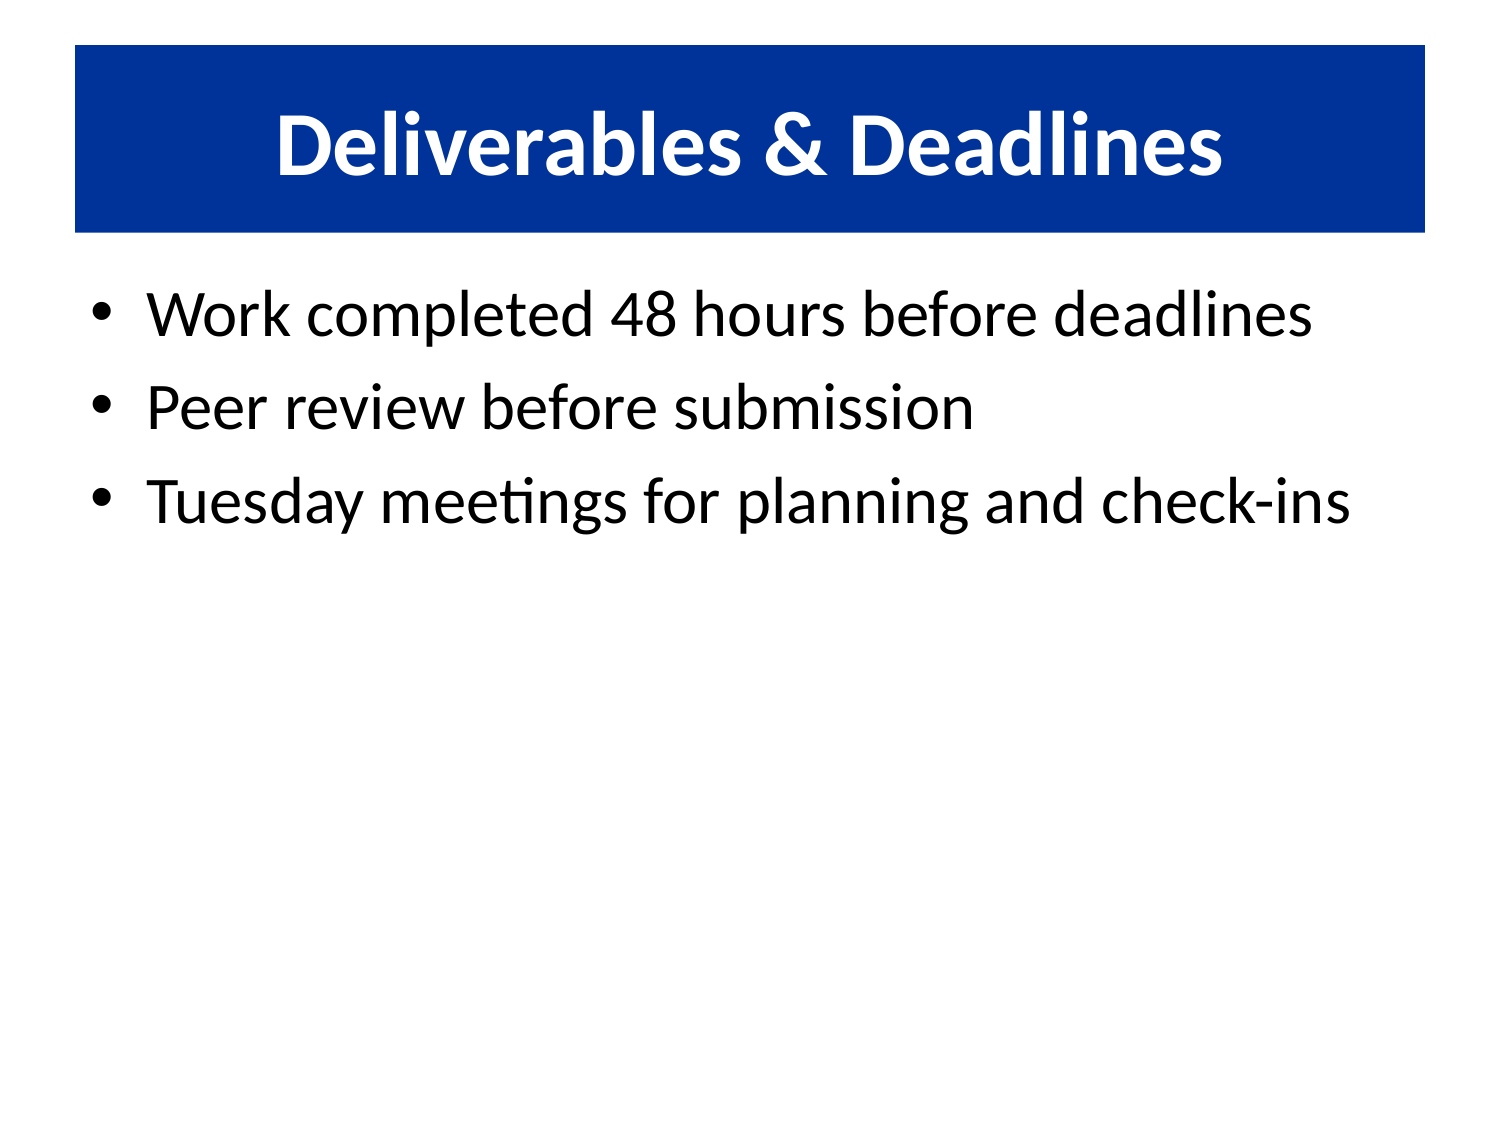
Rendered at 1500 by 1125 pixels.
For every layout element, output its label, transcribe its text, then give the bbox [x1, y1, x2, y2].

list Work completed 48 hours before deadlines Peer review before submission Tuesday meetings for planning and check-ins [75, 262, 1425, 1005]
title Deliverables & Deadlines [75, 45, 1425, 233]
